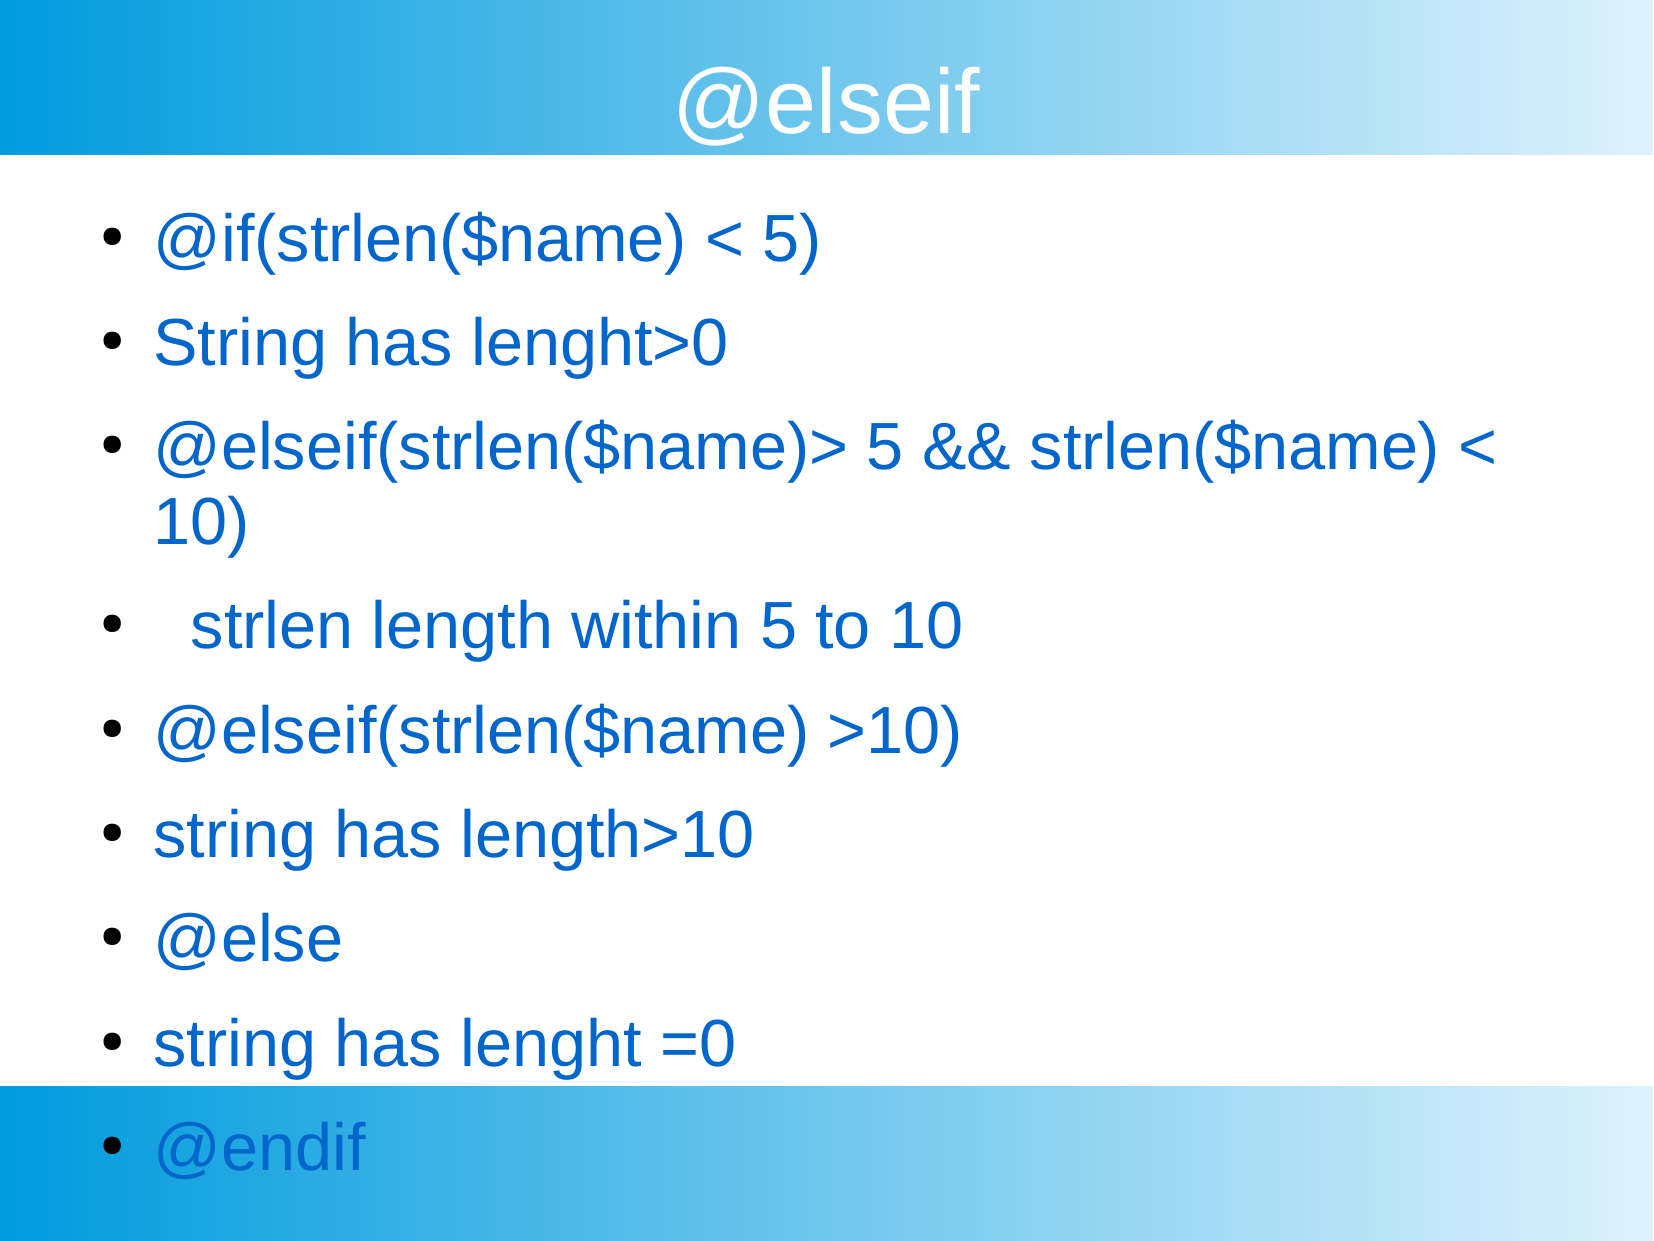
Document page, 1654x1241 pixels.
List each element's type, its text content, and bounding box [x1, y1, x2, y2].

list @if(strlen($name) < 5) String has lenght>0 @elseif(strlen($name)> 5 && strlen($name) < 10) strlen length within 5 to 10 @elseif(strlen($name) >10) string has length>10 @else string has lenght =0 @endif [82, 200, 1571, 1010]
title @elseif [82, 49, 1571, 155]
